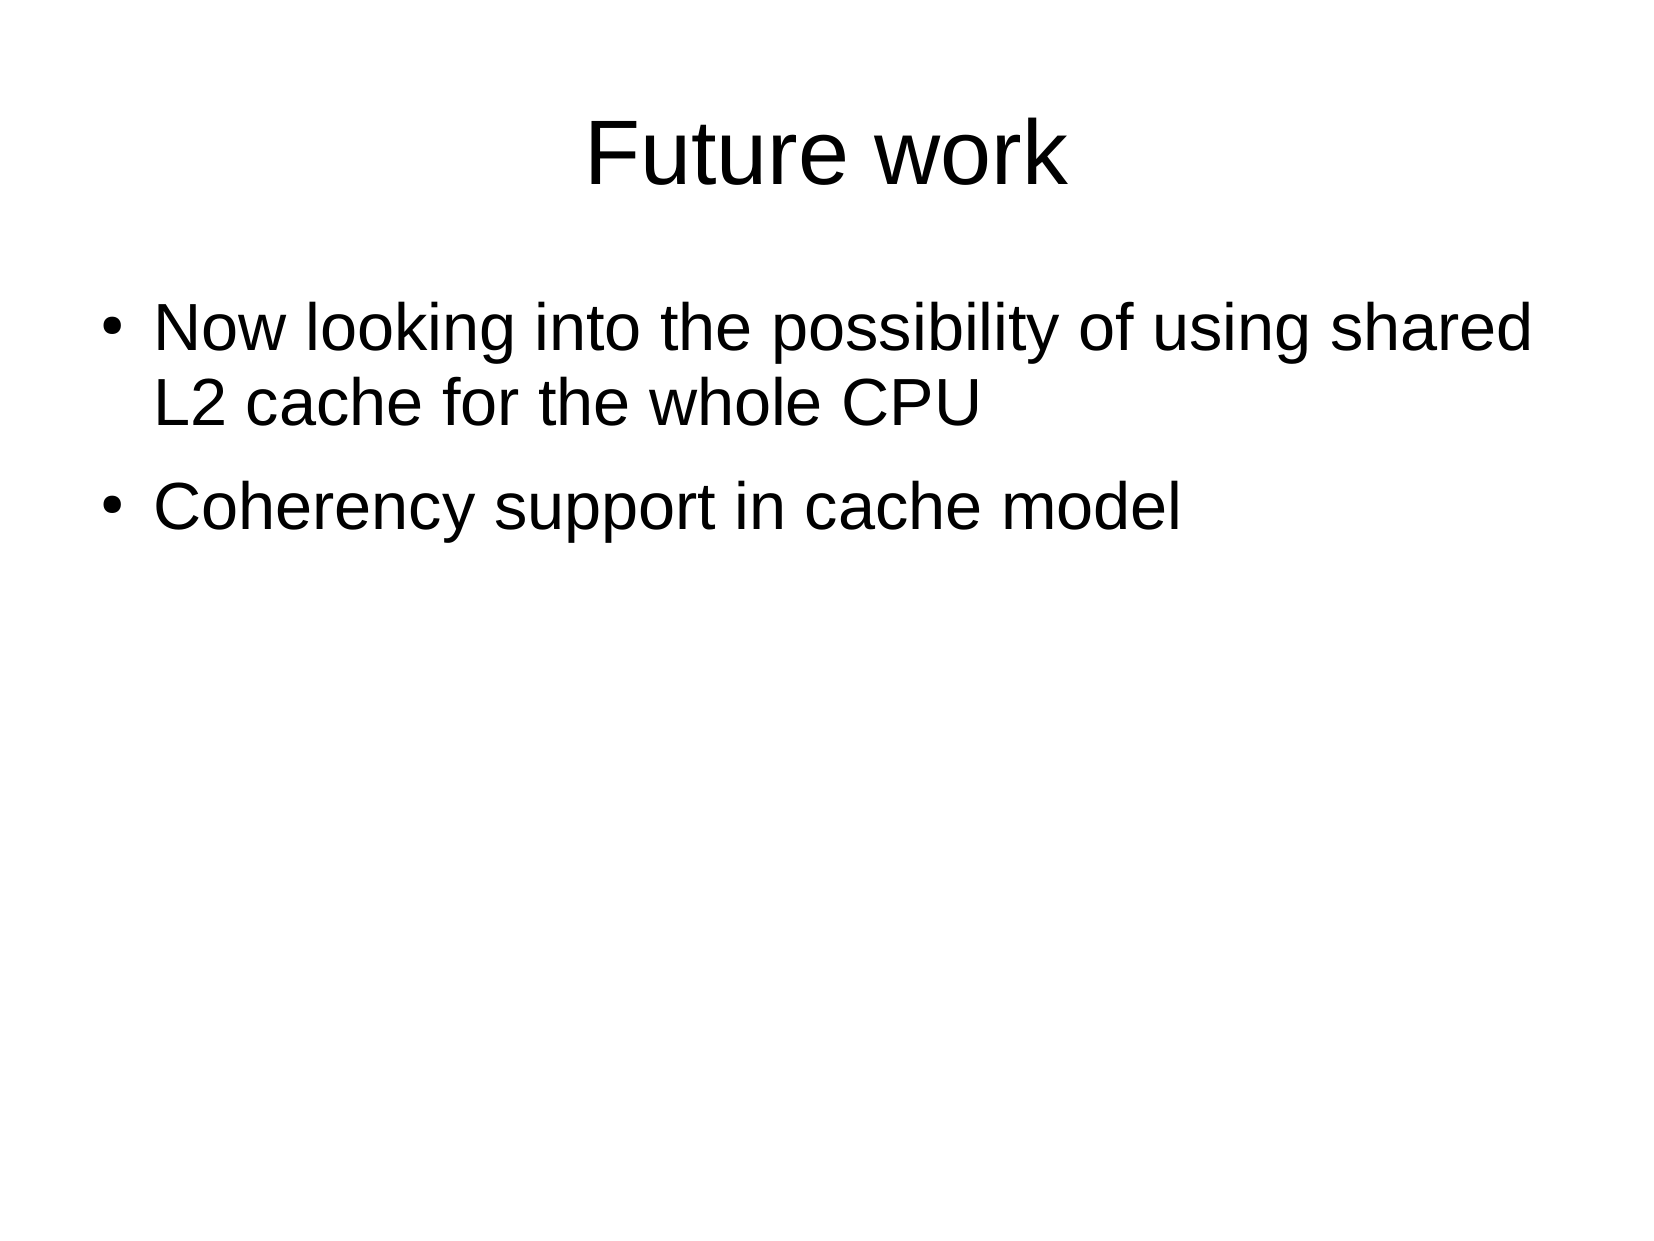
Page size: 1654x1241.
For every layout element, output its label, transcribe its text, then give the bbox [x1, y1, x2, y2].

list Now looking into the possibility of using shared L2 cache for the whole CPU Coherency support in cache model [82, 290, 1571, 1010]
title Future work [82, 49, 1571, 257]
